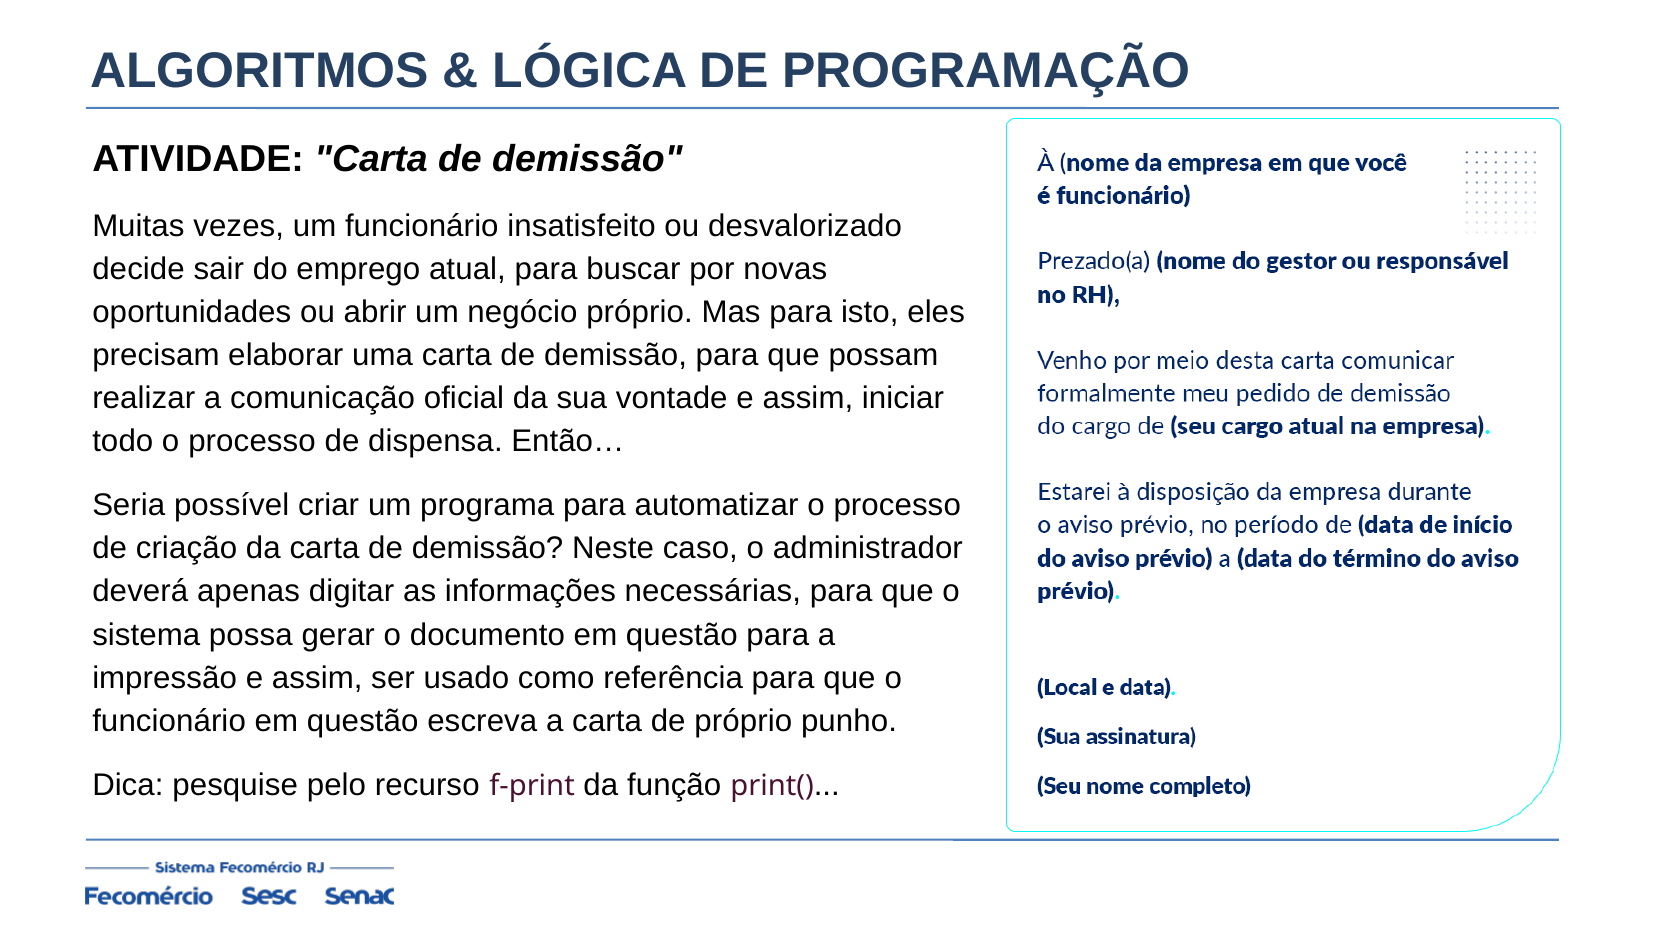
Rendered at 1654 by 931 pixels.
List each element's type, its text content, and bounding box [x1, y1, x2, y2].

text_box ATIVIDADE: "Carta de demissão" Muitas vezes, um funcionário insatisfeito ou desvalorizado decide sair do emprego atual, para buscar por novas oportunidades ou abrir um negócio próprio. Mas para isto, eles precisam elaborar uma carta de demissão, para que possam realizar a comunicação oficial da sua vontade e assim, iniciar todo o processo de dispensa. Então… Seria possível criar um programa para automatizar o processo de criação da carta de demissão? Neste caso, o administrador deverá apenas digitar as informações necessárias, para que o sistema possa gerar o documento em questão para a impressão e assim, ser usado como referência para que o funcionário em questão escreva a carta de próprio punho. Dica: pesquise pelo recurso f-print da função print()... [77, 112, 1002, 836]
text_box ALGORITMOS & LÓGICA DE PROGRAMAÇÃO [90, 32, 1564, 104]
picture [1002, 112, 1564, 836]
picture [62, 845, 416, 921]
